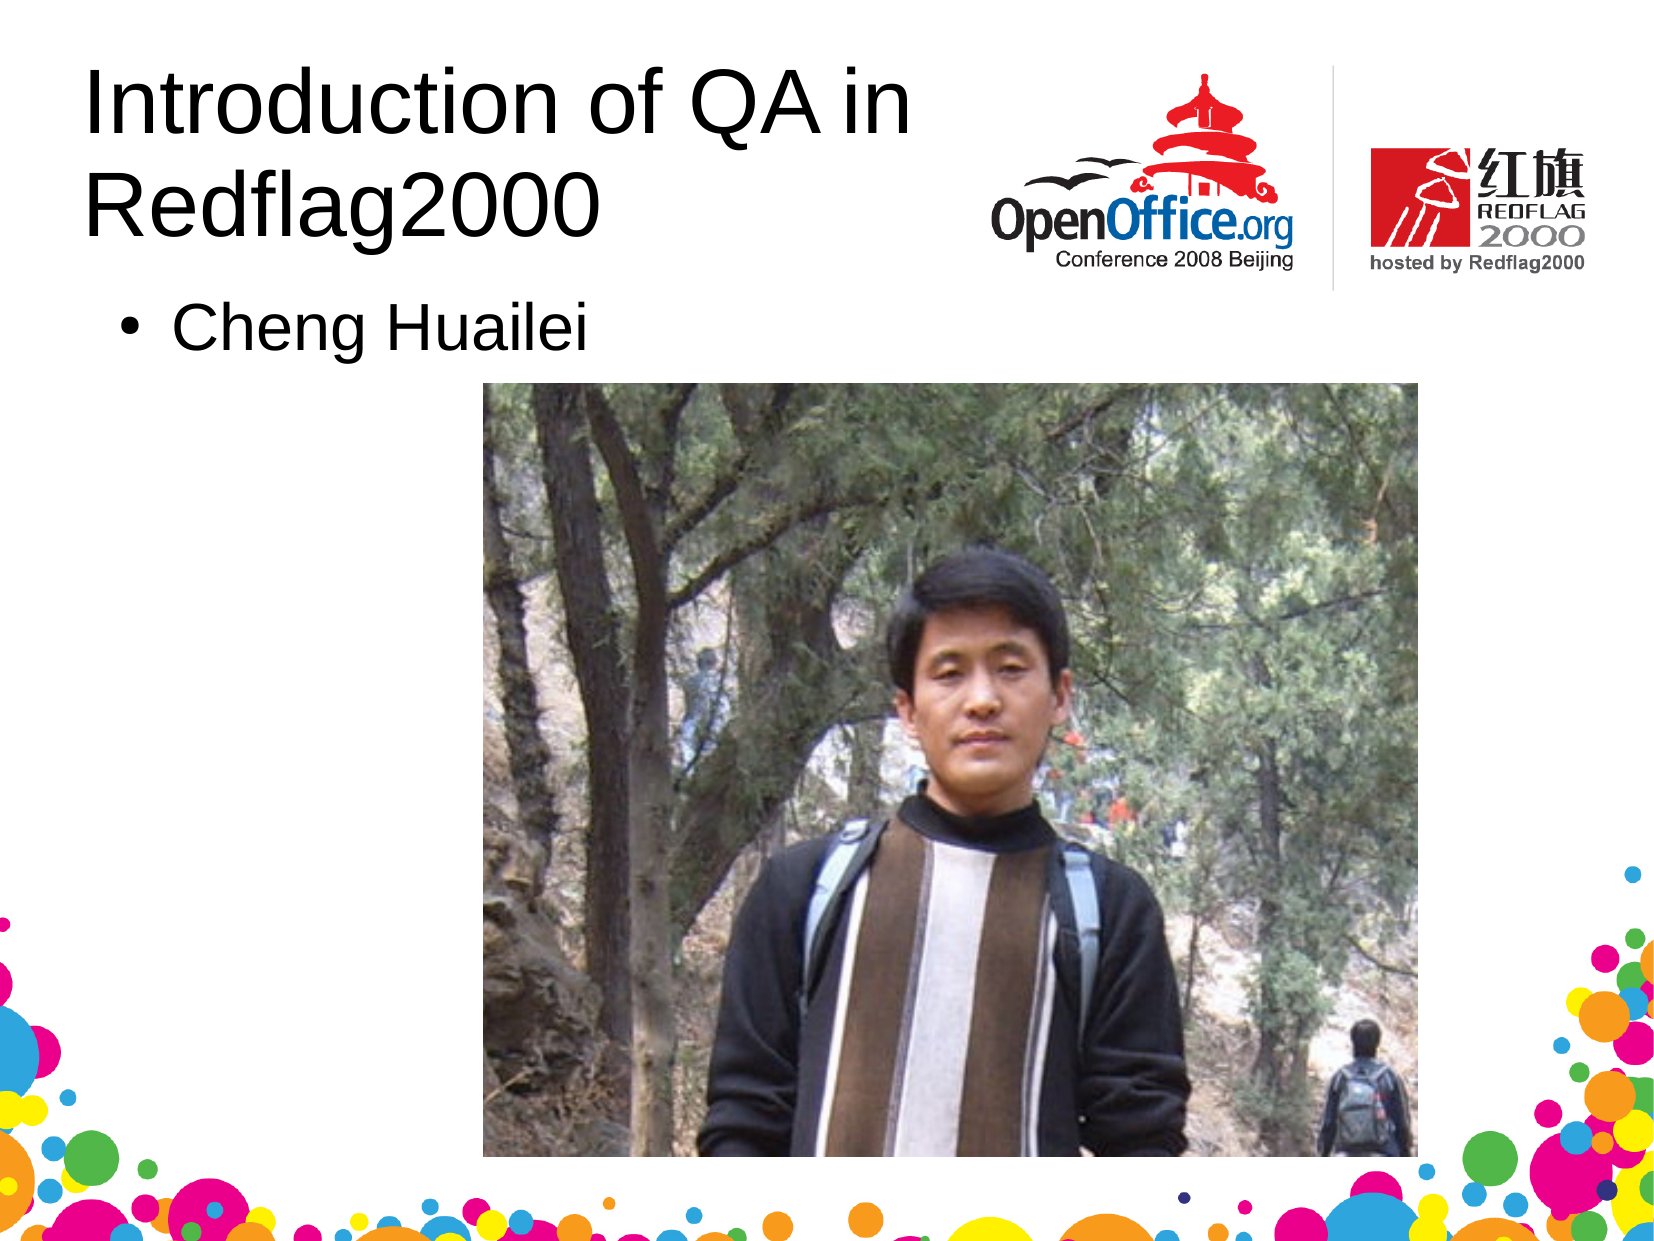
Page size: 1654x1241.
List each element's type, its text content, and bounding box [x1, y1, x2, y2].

title Introduction of QA in Redflag2000 [82, 50, 1276, 256]
picture [0, 0, 1654, 1241]
list Cheng Huailei [82, 290, 1571, 1094]
